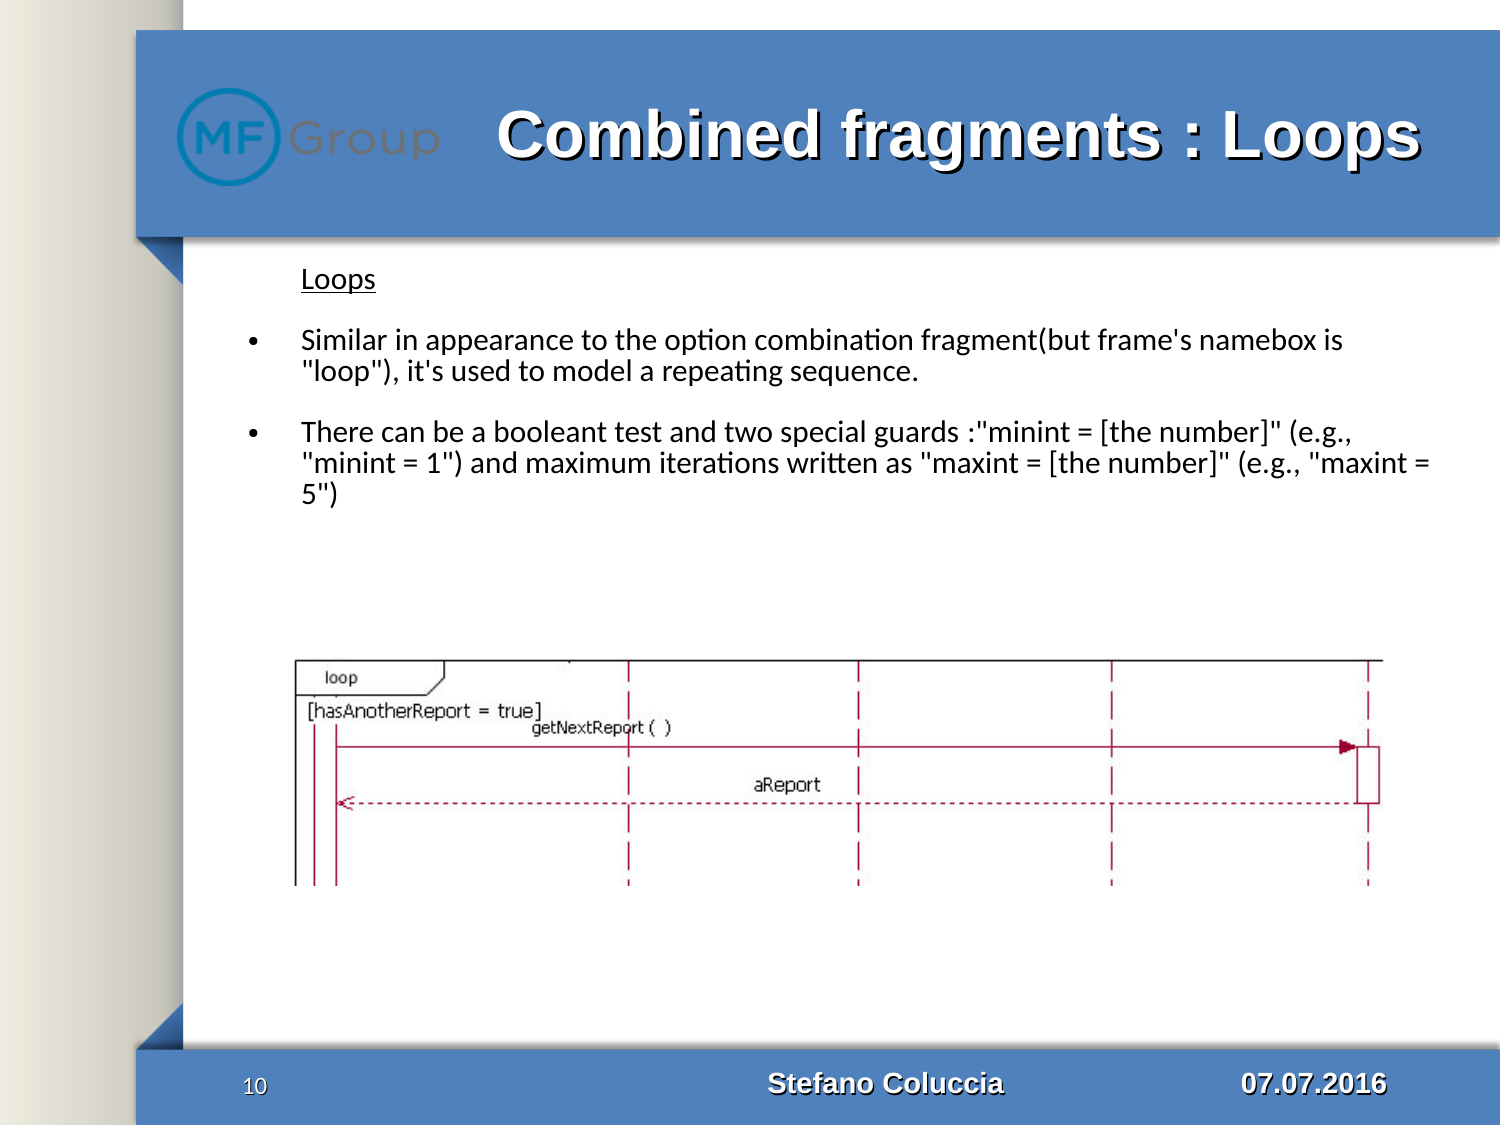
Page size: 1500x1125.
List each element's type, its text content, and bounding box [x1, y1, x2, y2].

title Combined fragments : Loops [472, 57, 1447, 211]
title 07.07.2016 [1151, 1065, 1477, 1103]
picture [0, 0, 1500, 1125]
title Stefano Coluccia [738, 1065, 1034, 1103]
list Loops Similar in appearance to the option combination fragment(but frame's namebox is "loop"), it's used to model a repeating sequence. There can be a booleant test and two special guards :"minint = [the number]" (e.g., "minint = 1") and maximum iterations written as "maxint = [the number]" (e.g., "maxint = 5") [230, 265, 1447, 1009]
